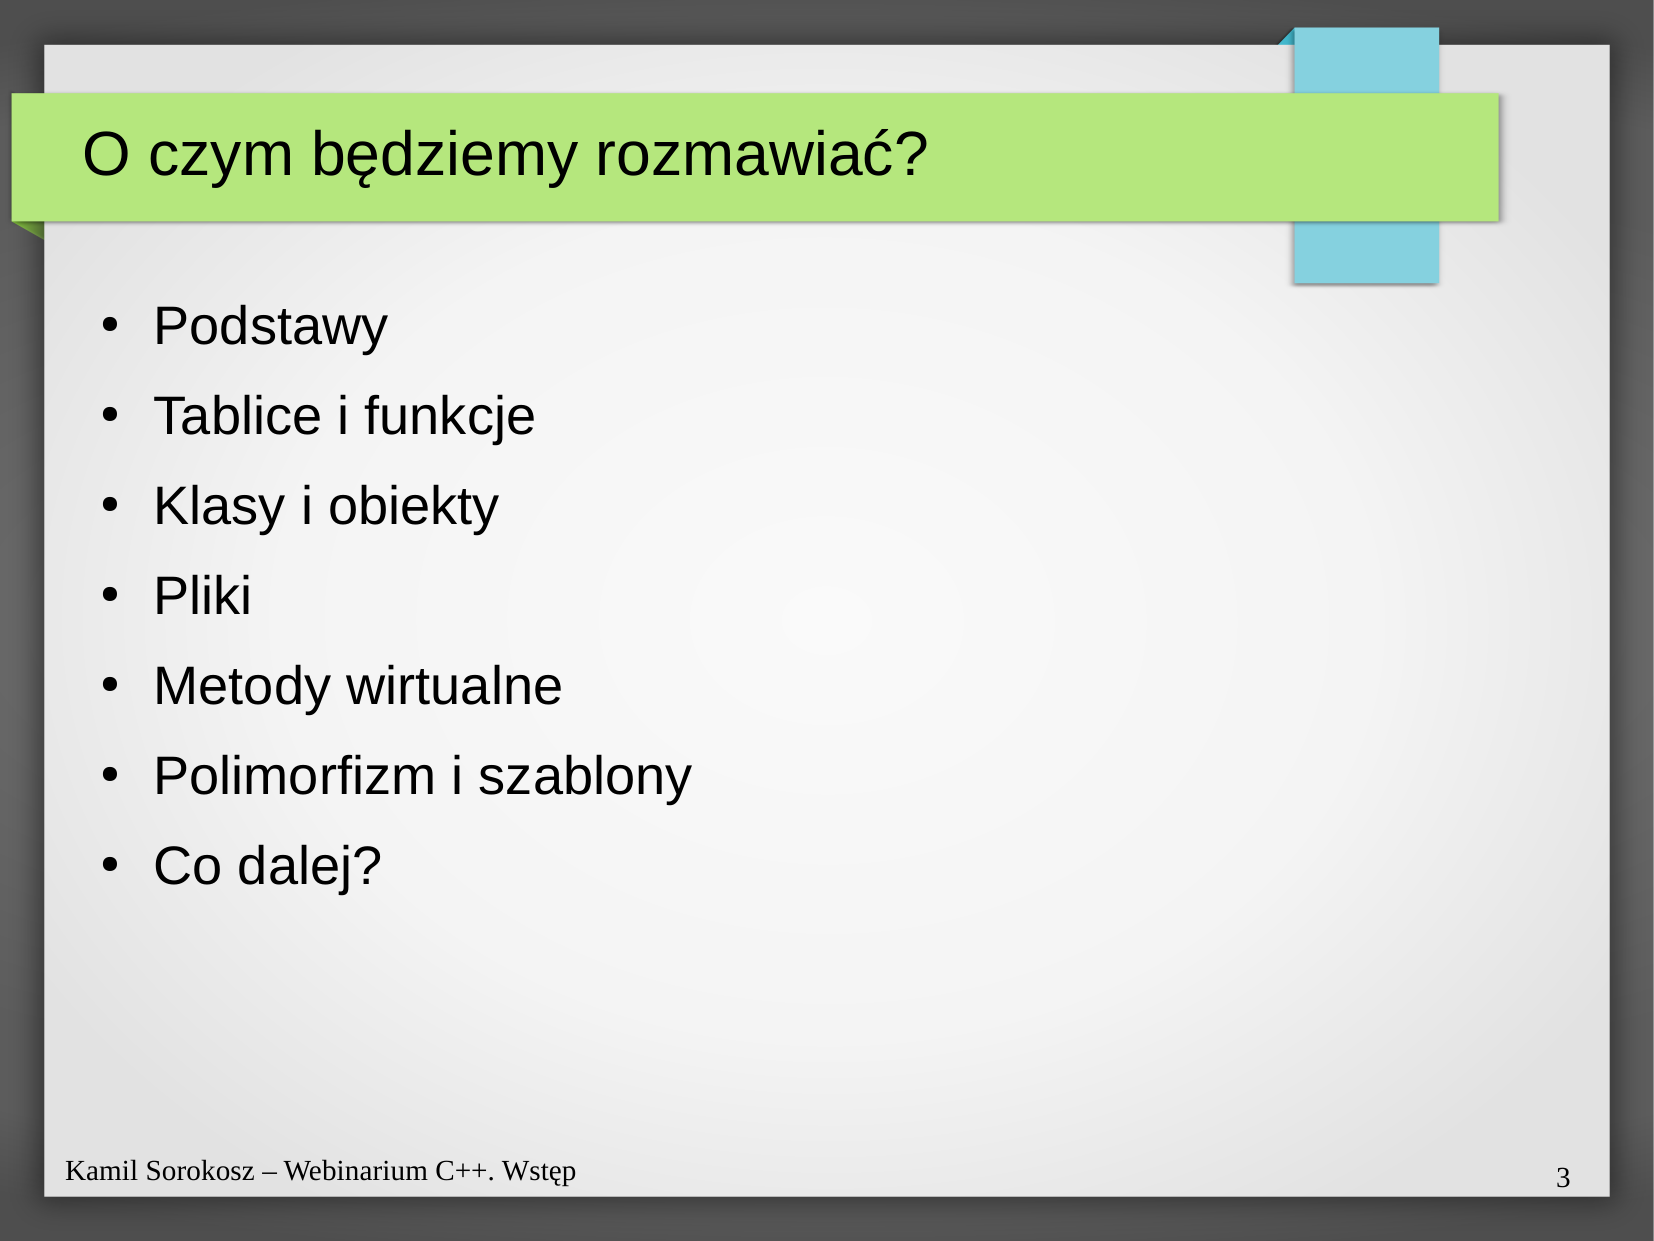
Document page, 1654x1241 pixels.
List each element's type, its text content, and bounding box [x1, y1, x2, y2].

title O czym będziemy rozmawiać? [82, 94, 1506, 213]
list Podstawy Tablice i funkcje Klasy i obiekty Pliki Metody wirtualne Polimorfizm i szablony Co dalej? [82, 295, 1571, 1015]
picture [0, 0, 1654, 1241]
